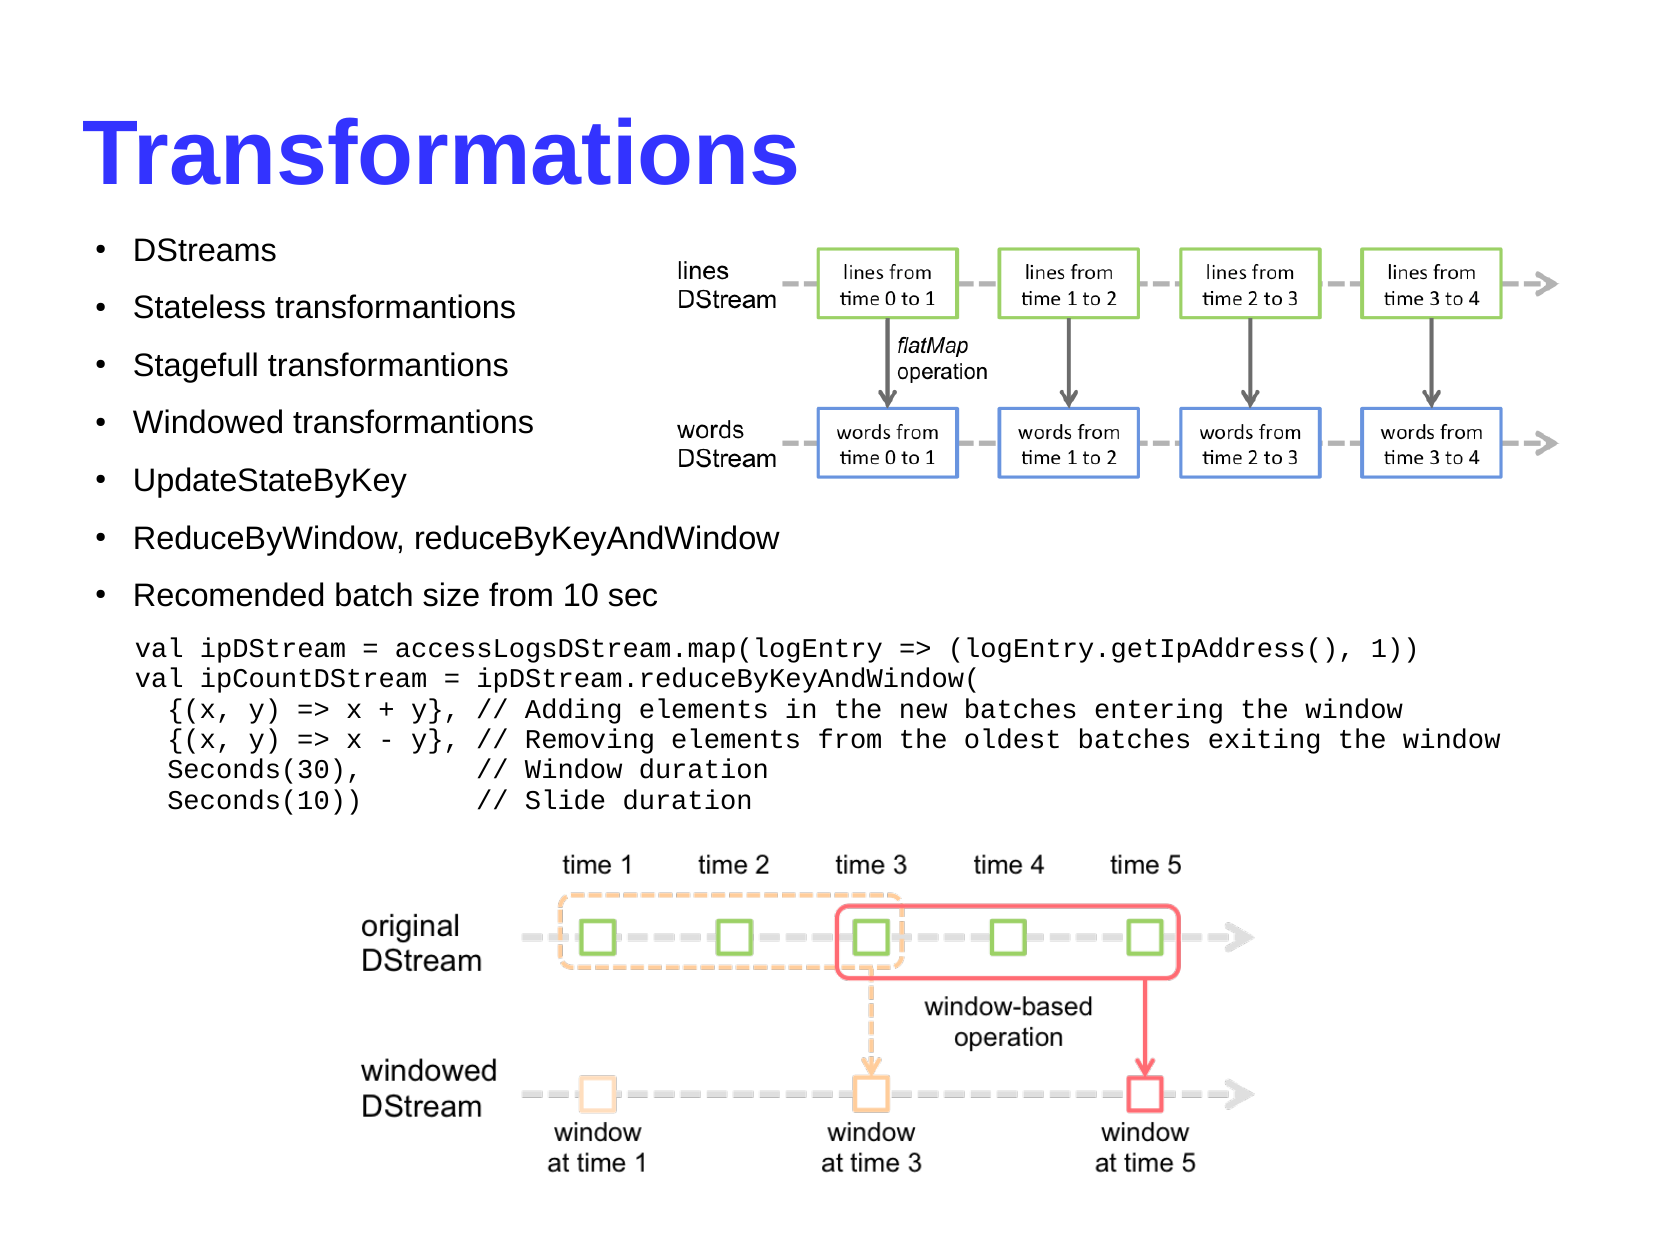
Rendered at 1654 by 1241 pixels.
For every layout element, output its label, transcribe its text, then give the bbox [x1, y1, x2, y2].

text_box val ipDStream = accessLogsDStream.map(logEntry => (logEntry.getIpAddress(), 1)) val ipCountDStream = ipDStream.reduceByKeyAndWindow( {(x, y) => x + y}, // Adding elements in the new batches entering the window {(x, y) => x - y}, // Removing elements from the oldest batches exiting the window Seconds(30), // Window duration Seconds(10)) // Slide duration [120, 627, 1591, 942]
picture [639, 194, 1591, 534]
list DStreams Stateless transformantions Stagefull transformantions Windowed transformantions UpdateStateByKey ReduceByWindow, reduceByKeyAndWindow Recomended batch size from 10 sec [82, 231, 1561, 616]
picture [285, 942, 1334, 1216]
title Transformations [82, 49, 1571, 231]
